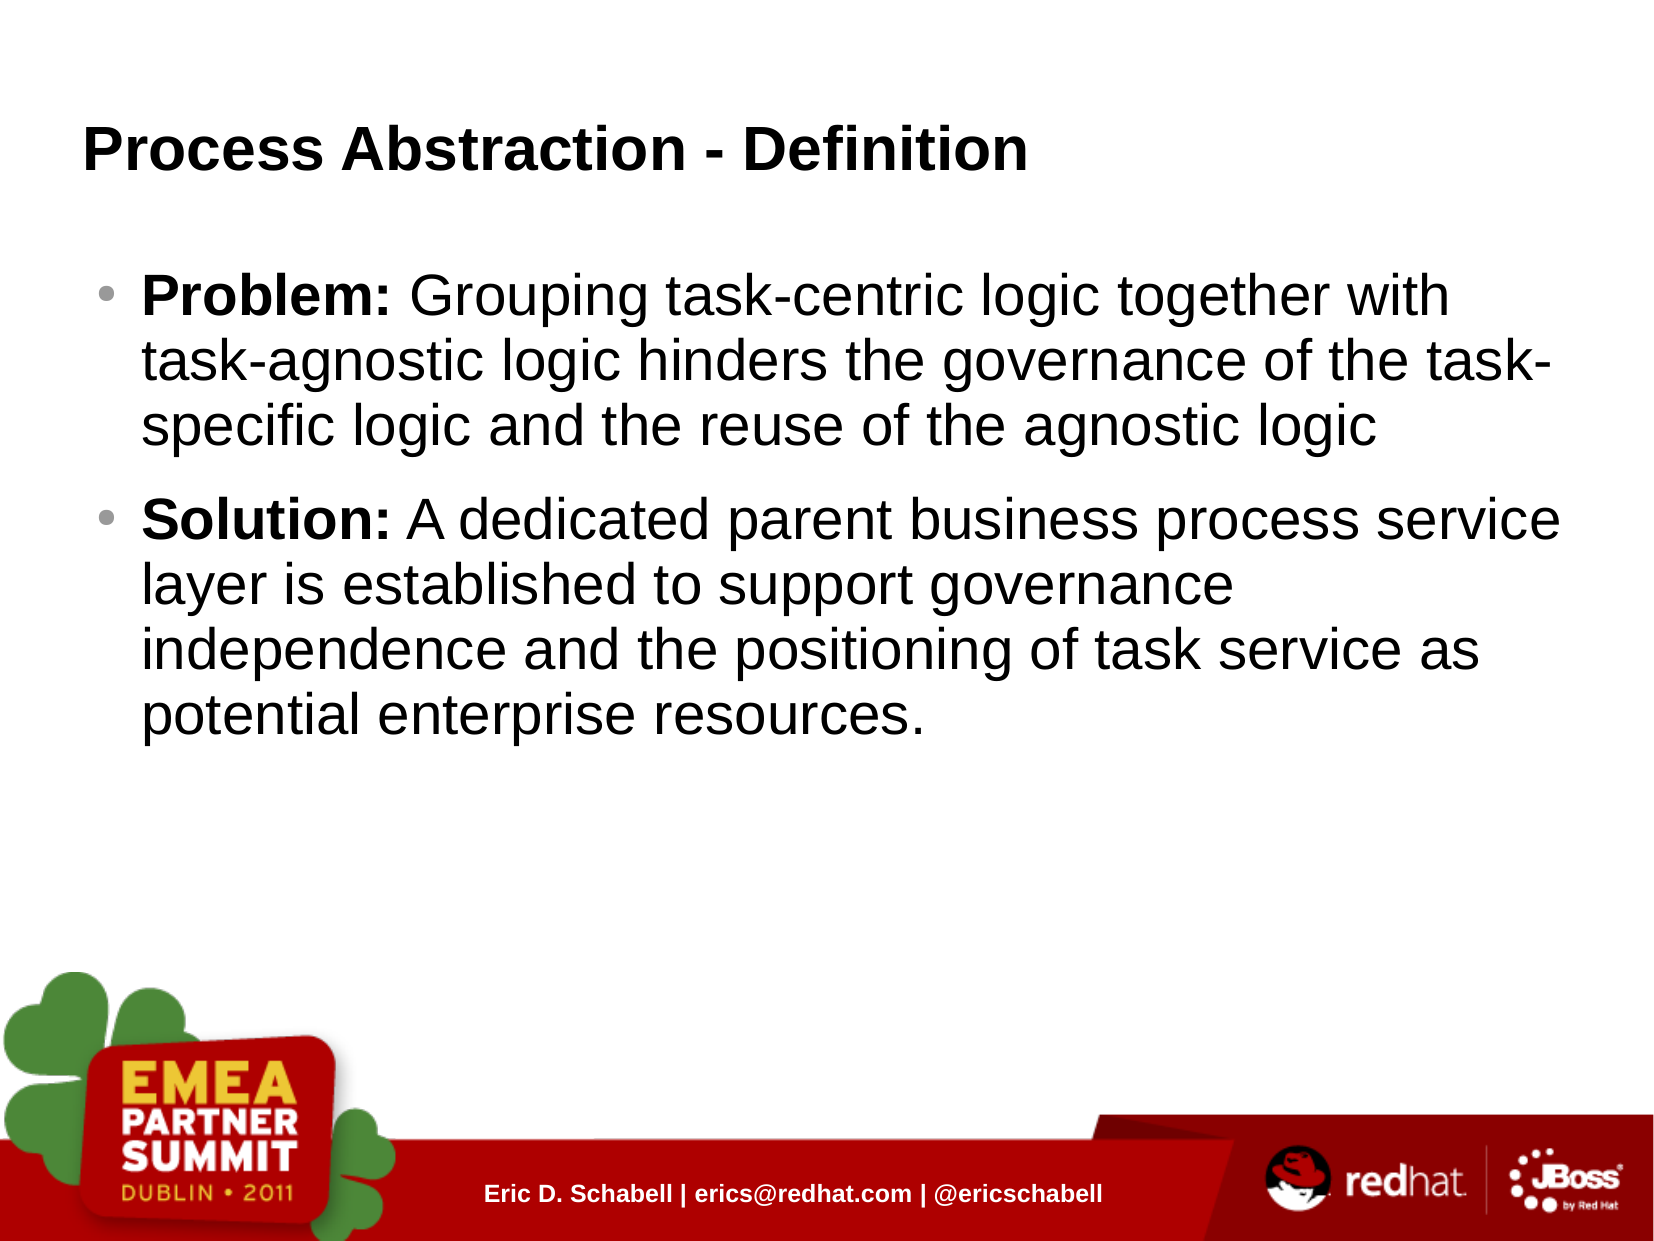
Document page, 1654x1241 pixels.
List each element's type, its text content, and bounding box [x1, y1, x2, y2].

title Process Abstraction - Definition [82, 62, 1571, 236]
list Problem: Grouping task-centric logic together with task-agnostic logic hinders the governance of the task-specific logic and the reuse of the agnostic logic Solution: A dedicated parent business process service layer is established to support governance independence and the positioning of task service as potential enterprise resources. [80, 262, 1570, 1042]
picture [0, 972, 1654, 1241]
